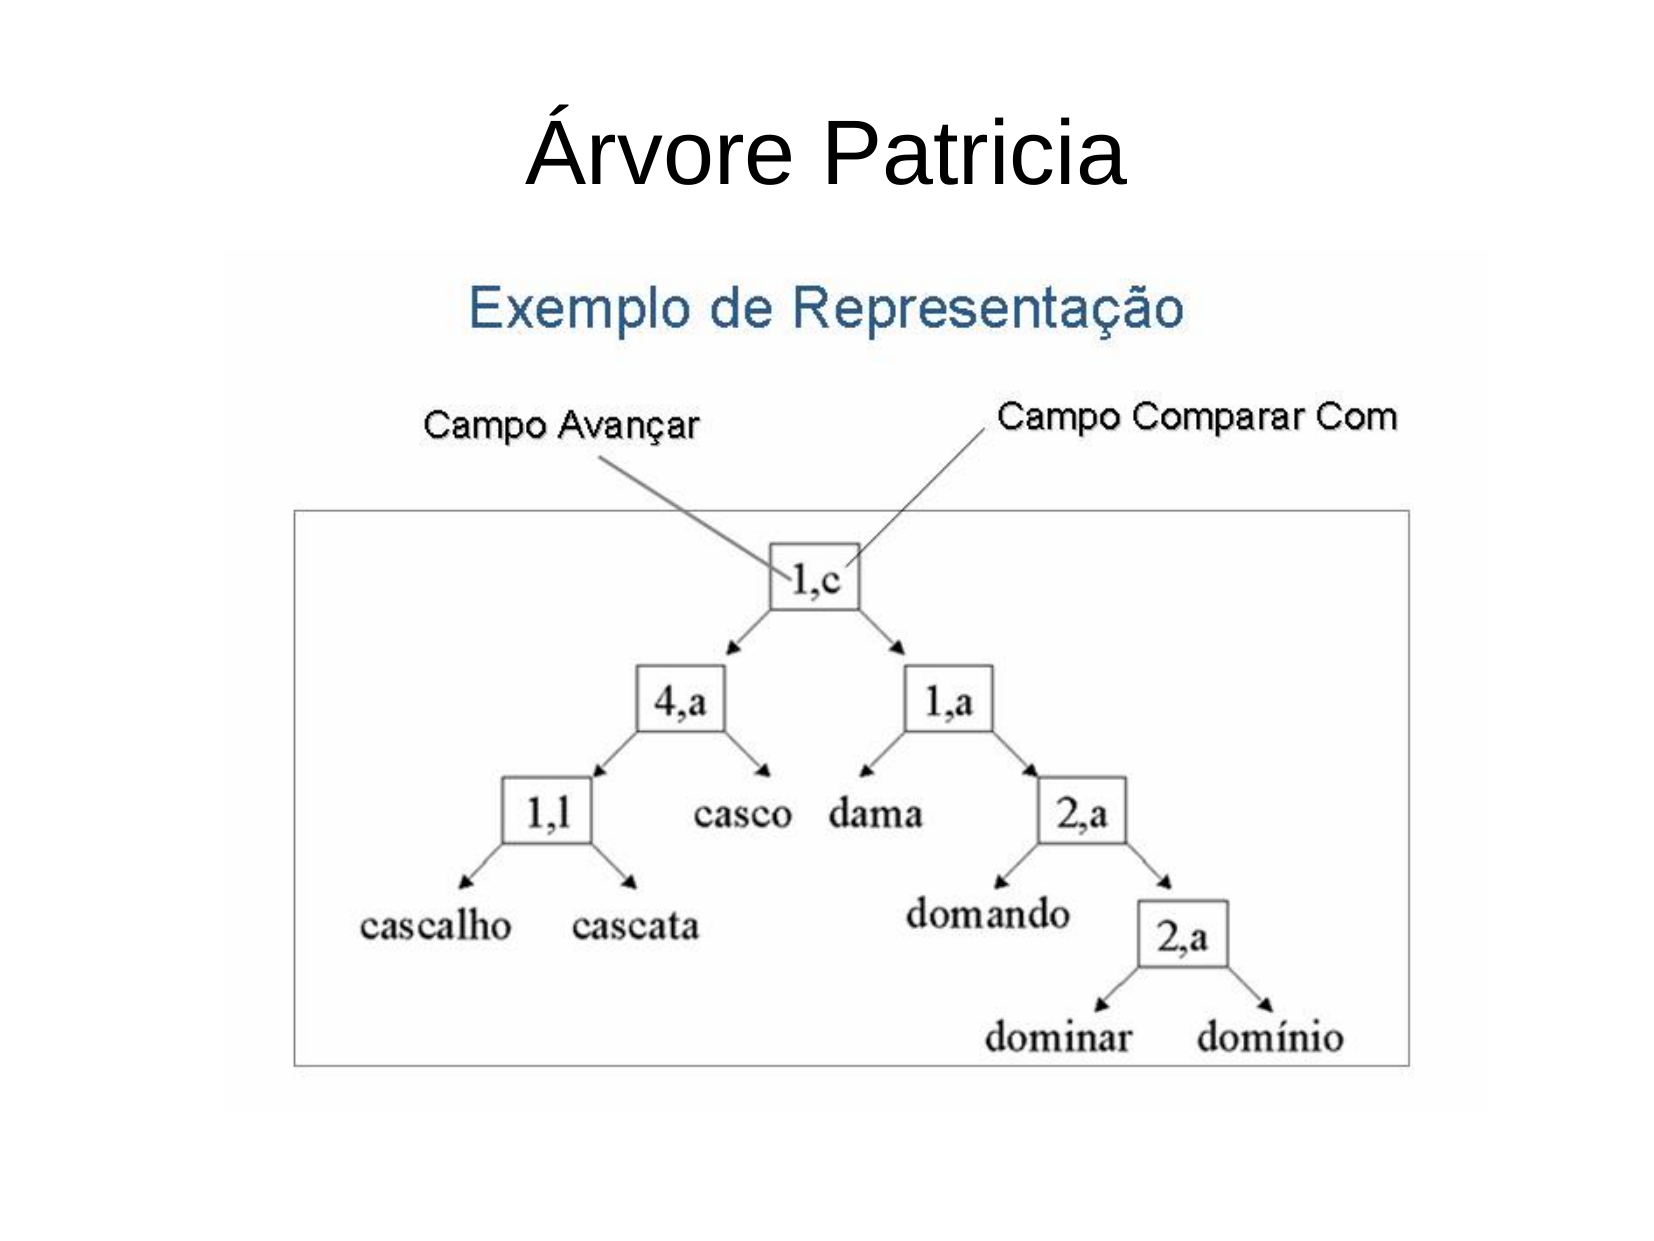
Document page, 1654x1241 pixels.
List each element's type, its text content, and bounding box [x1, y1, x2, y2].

title Árvore Patricia [82, 49, 1571, 257]
picture [224, 251, 1489, 1111]
